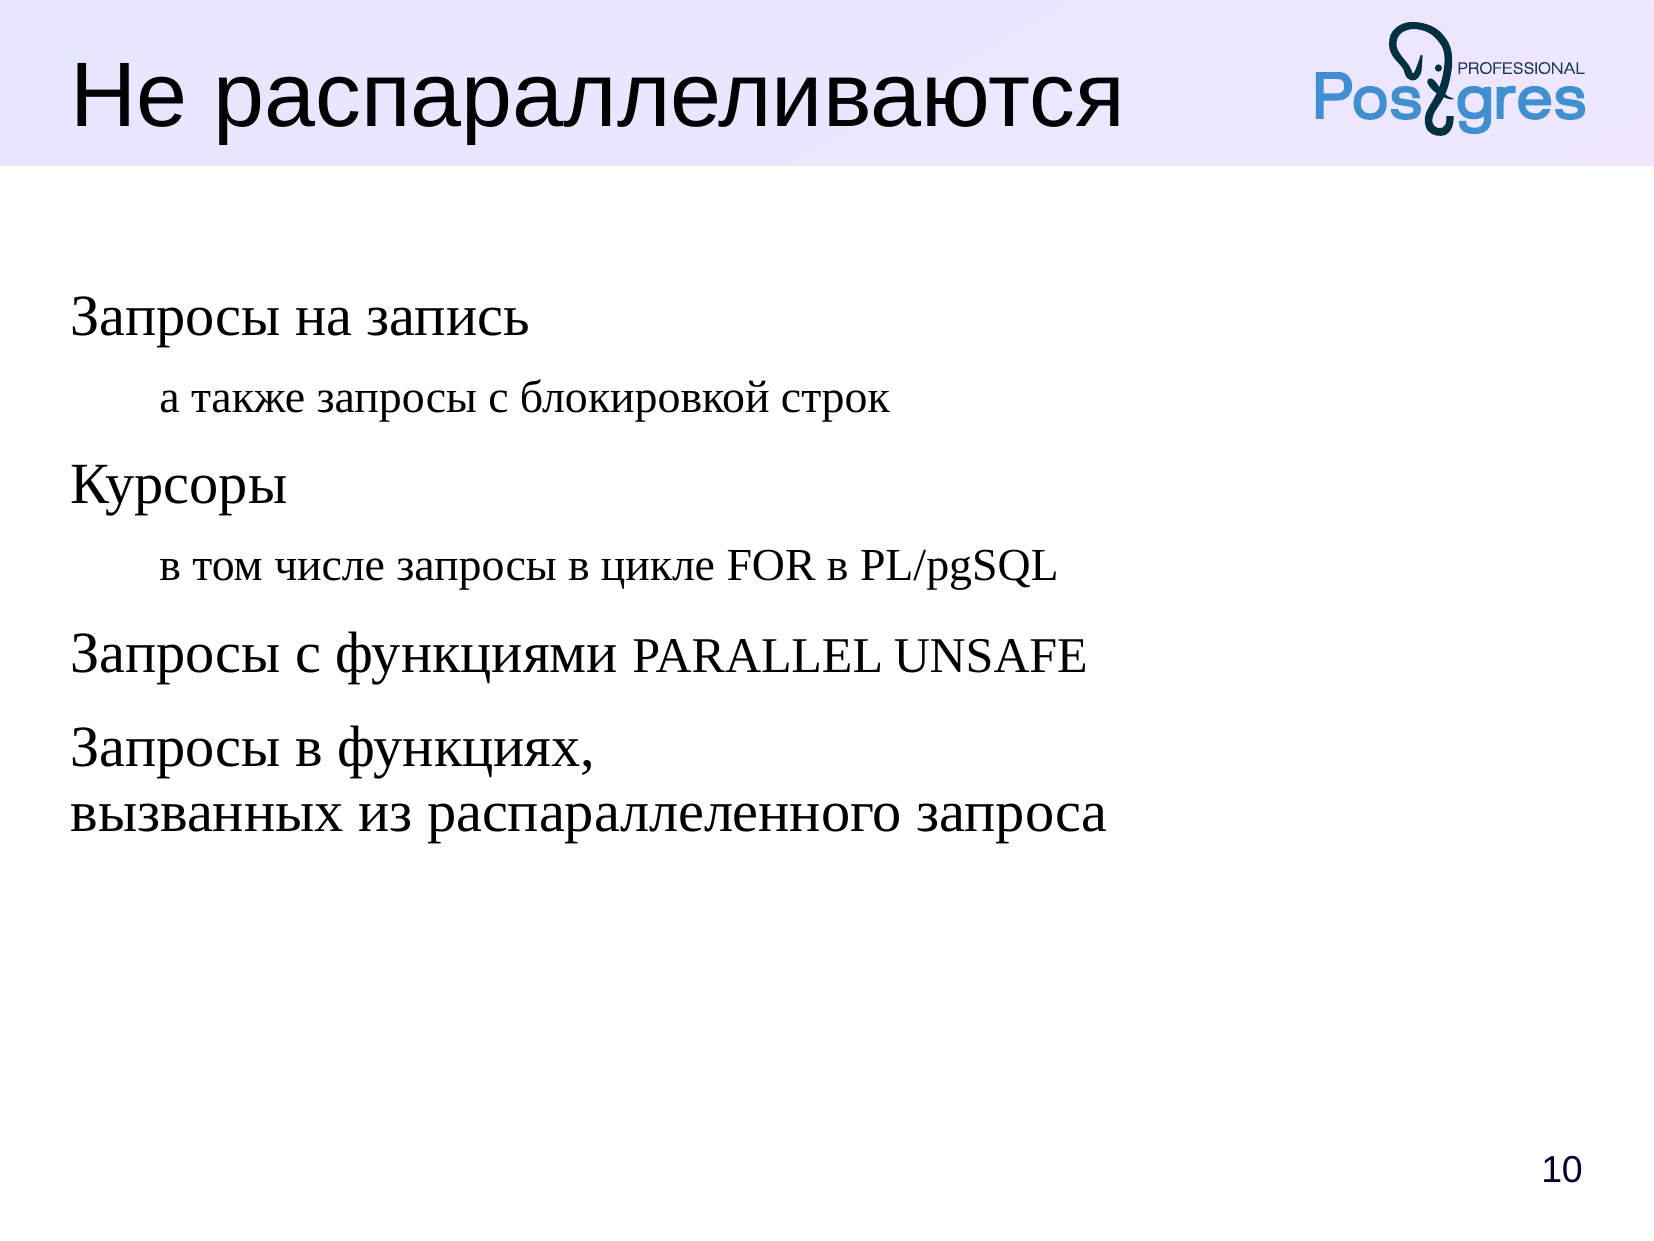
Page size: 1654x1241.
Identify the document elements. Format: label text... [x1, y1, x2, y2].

title Не распараллеливаются [70, 43, 1241, 147]
list Запросы на запись а также запросы с блокировкой строк Курсоры в том числе запросы в цикле FOR в PL/pgSQL Запросы с функциями PARALLEL UNSAFE Запросы в функциях, вызванных из распараллеленного запроса [70, 283, 1583, 1141]
